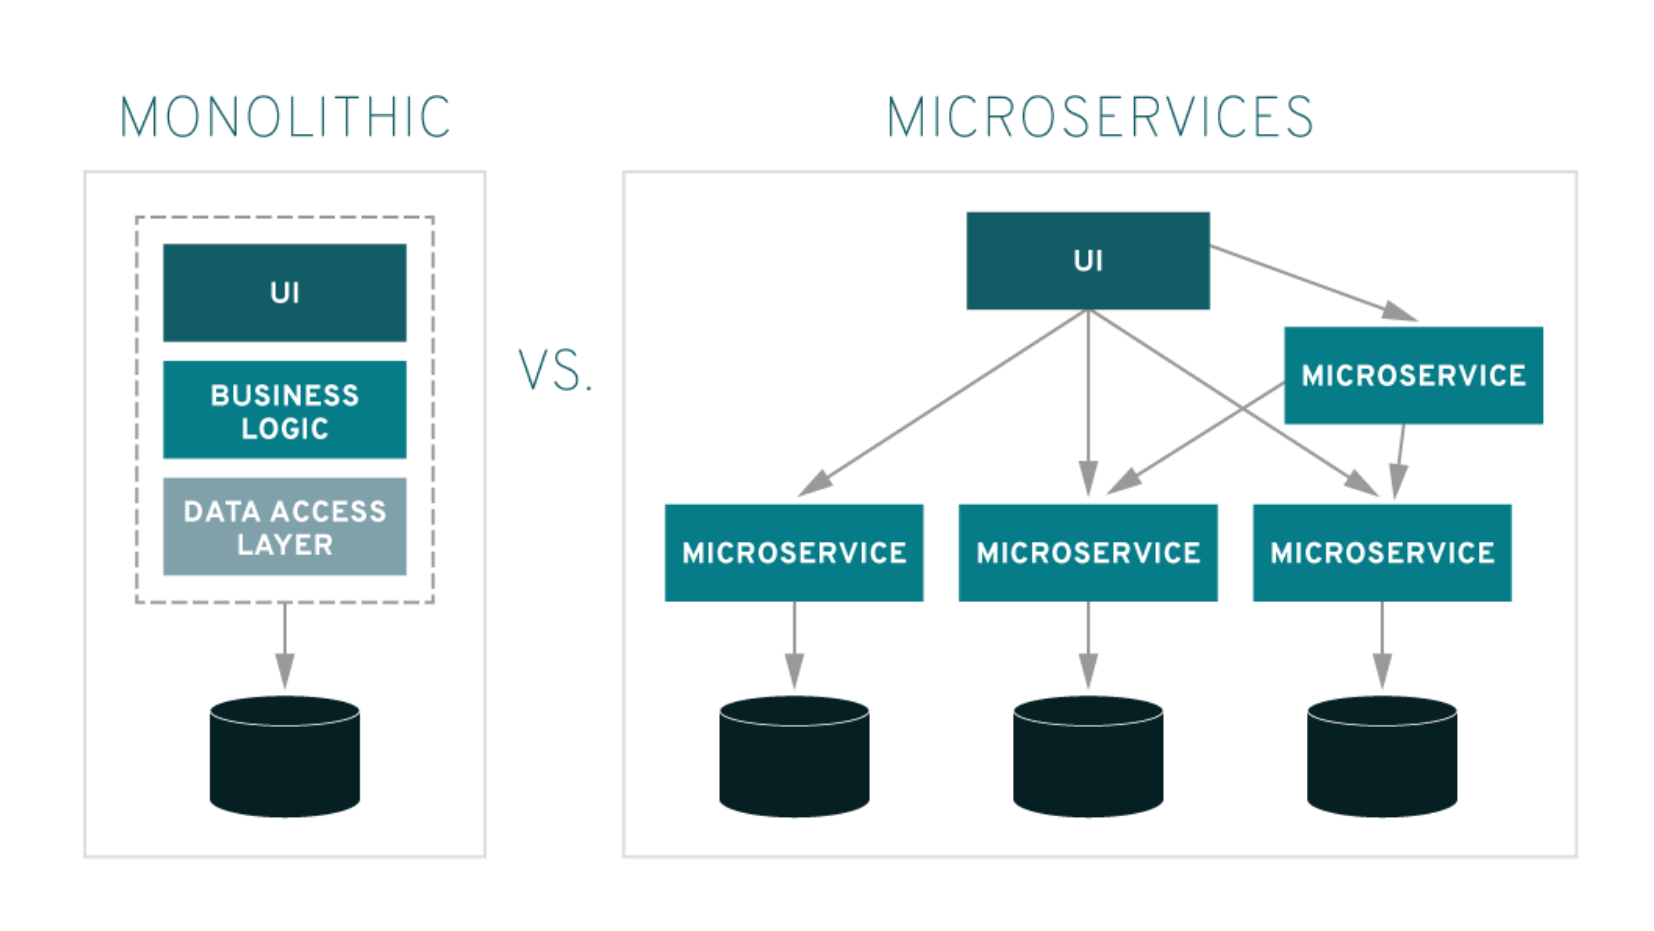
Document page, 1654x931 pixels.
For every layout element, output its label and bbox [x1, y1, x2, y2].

picture [57, 47, 1603, 888]
